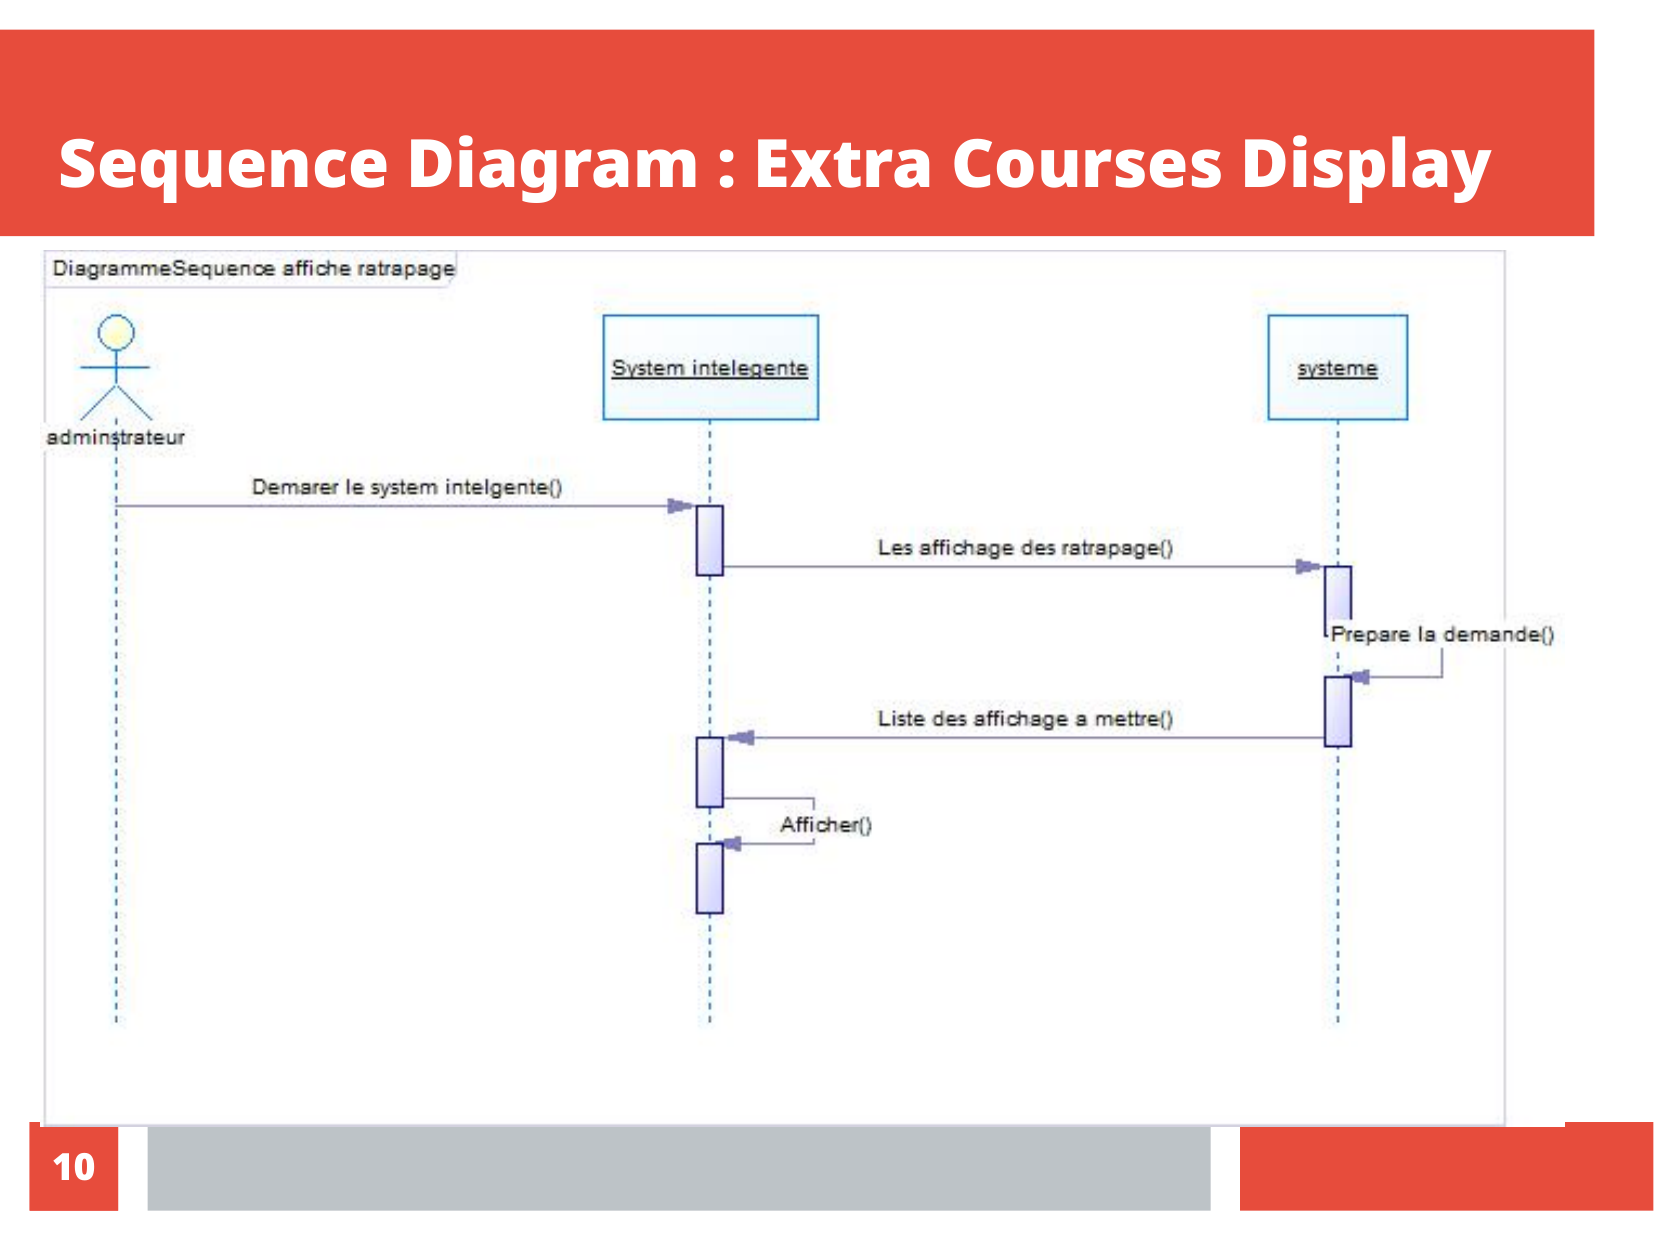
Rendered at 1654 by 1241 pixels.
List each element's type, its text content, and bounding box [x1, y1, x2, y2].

title Sequence Diagram : Extra Courses Display [59, 59, 1595, 207]
picture [40, 250, 1565, 1127]
